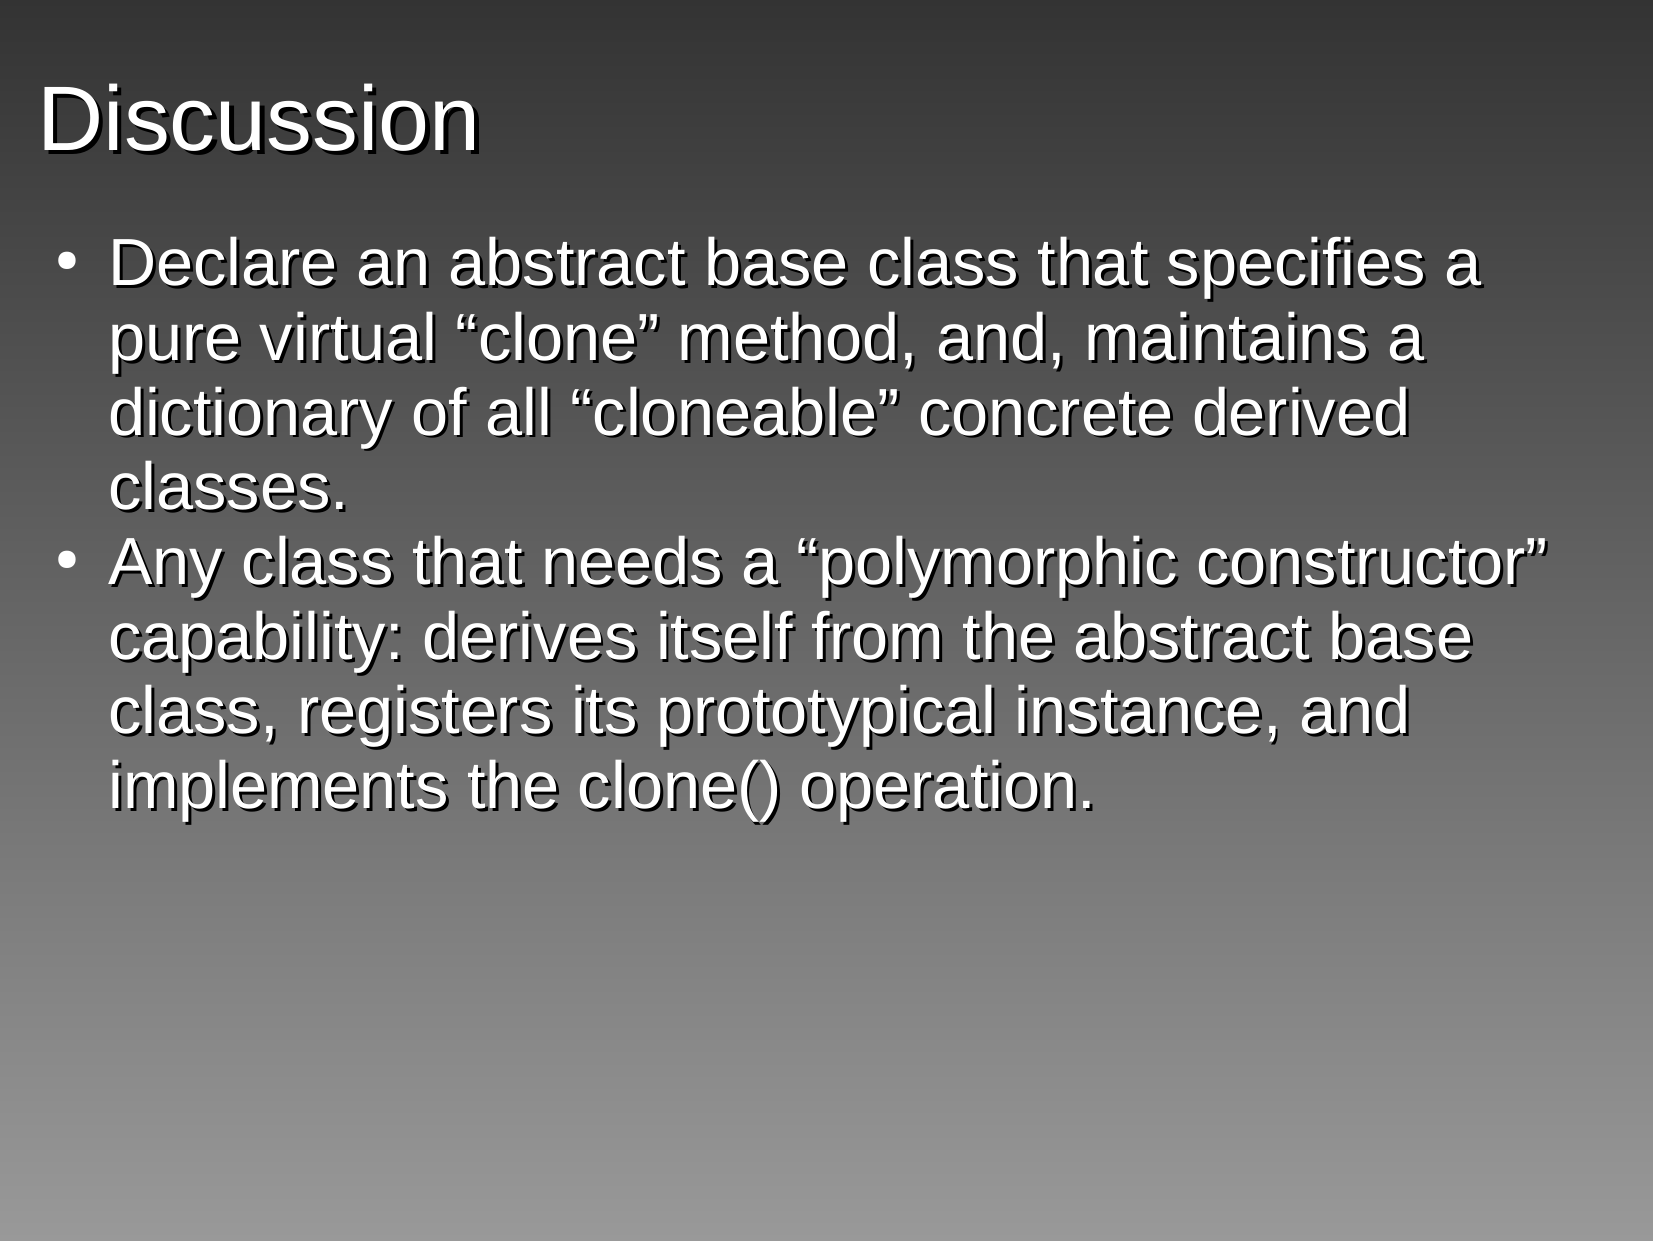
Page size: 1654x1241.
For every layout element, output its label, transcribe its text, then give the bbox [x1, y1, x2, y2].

title Discussion [37, 49, 1613, 188]
list Declare an abstract base class that specifies a pure virtual “clone” method, and, maintains a dictionary of all “cloneable” concrete derived classes. Any class that needs a “polymorphic constructor” capability: derives itself from the abstract base class, registers its prototypical instance, and implements the clone() operation. [37, 225, 1613, 1126]
